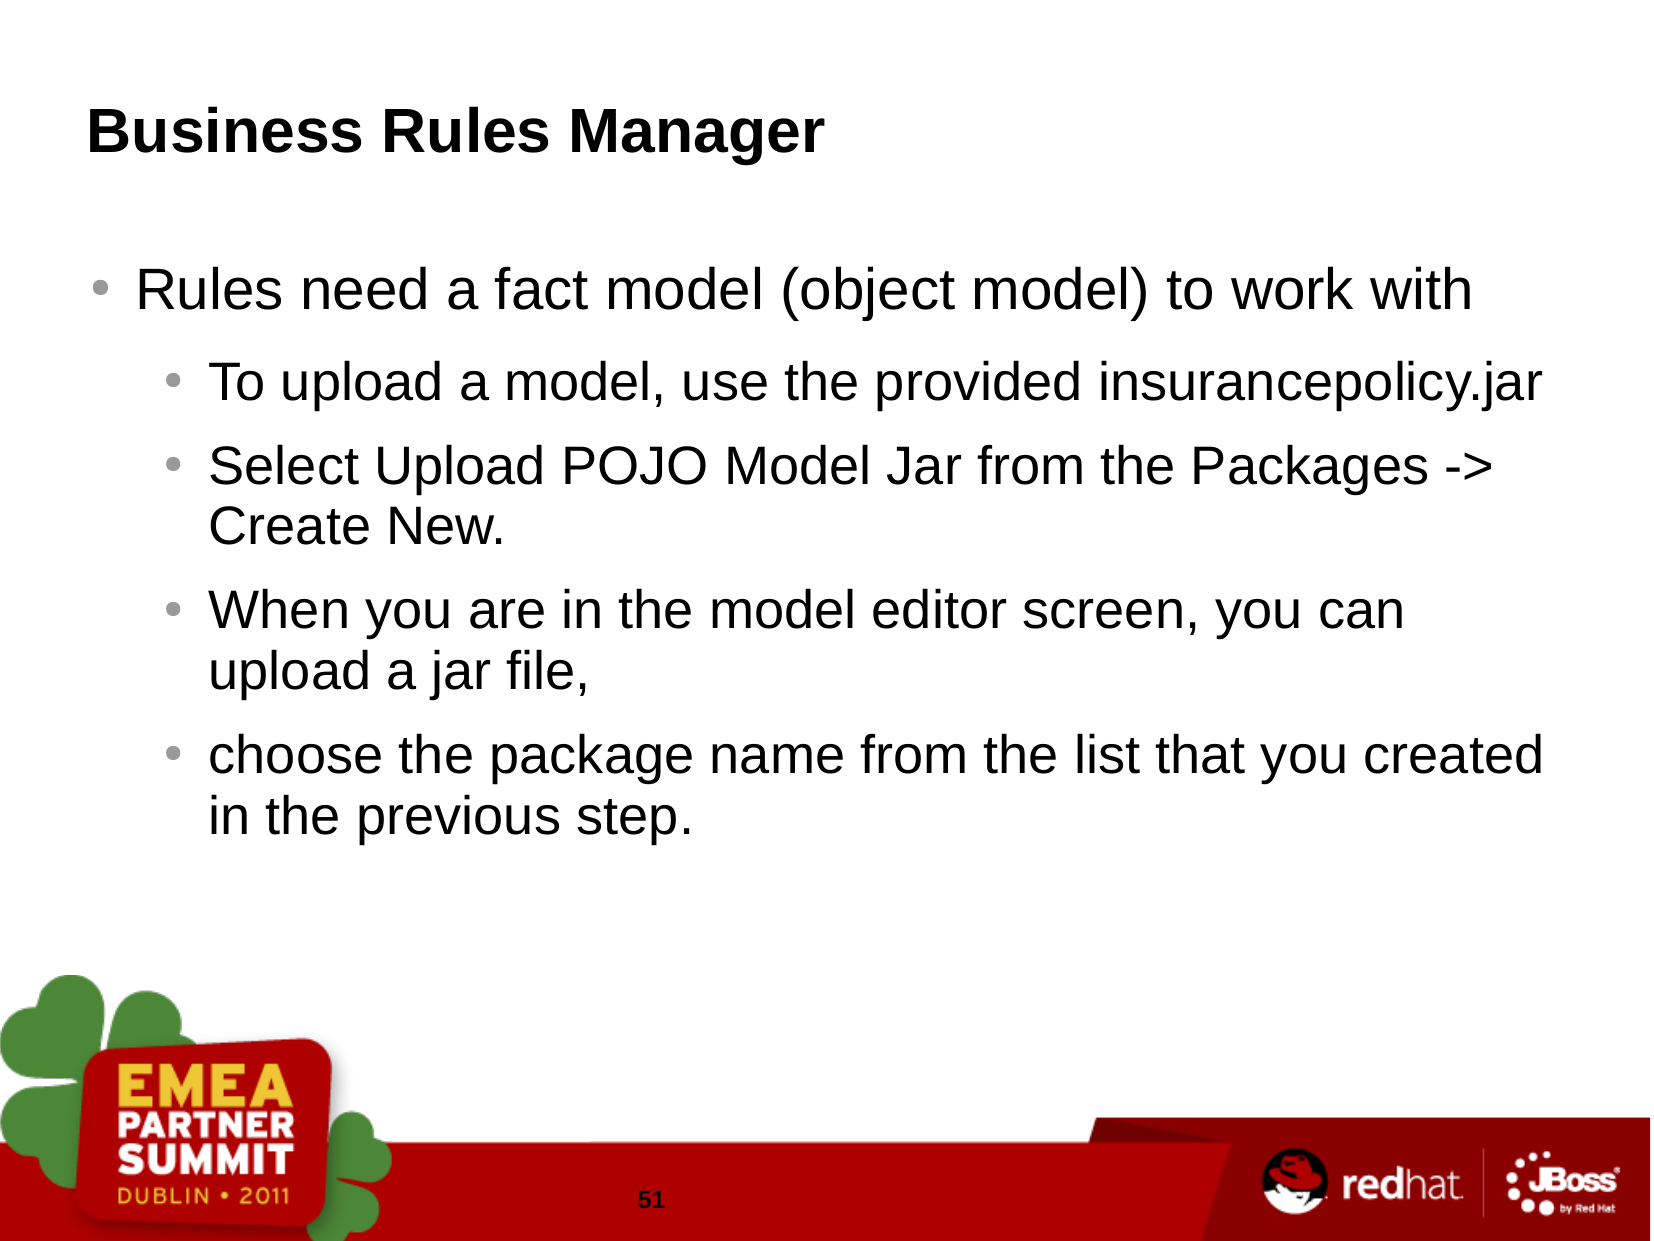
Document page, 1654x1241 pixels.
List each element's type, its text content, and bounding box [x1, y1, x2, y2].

picture [0, 975, 1651, 1241]
title Business Rules Manager [86, 37, 1576, 226]
list Rules need a fact model (object model) to work with To upload a model, use the provided insurancepolicy.jar Select Upload POJO Model Jar from the Packages -> Create New. When you are in the model editor screen, you can upload a jar file, choose the package name from the list that you created in the previous step. [75, 256, 1564, 1051]
